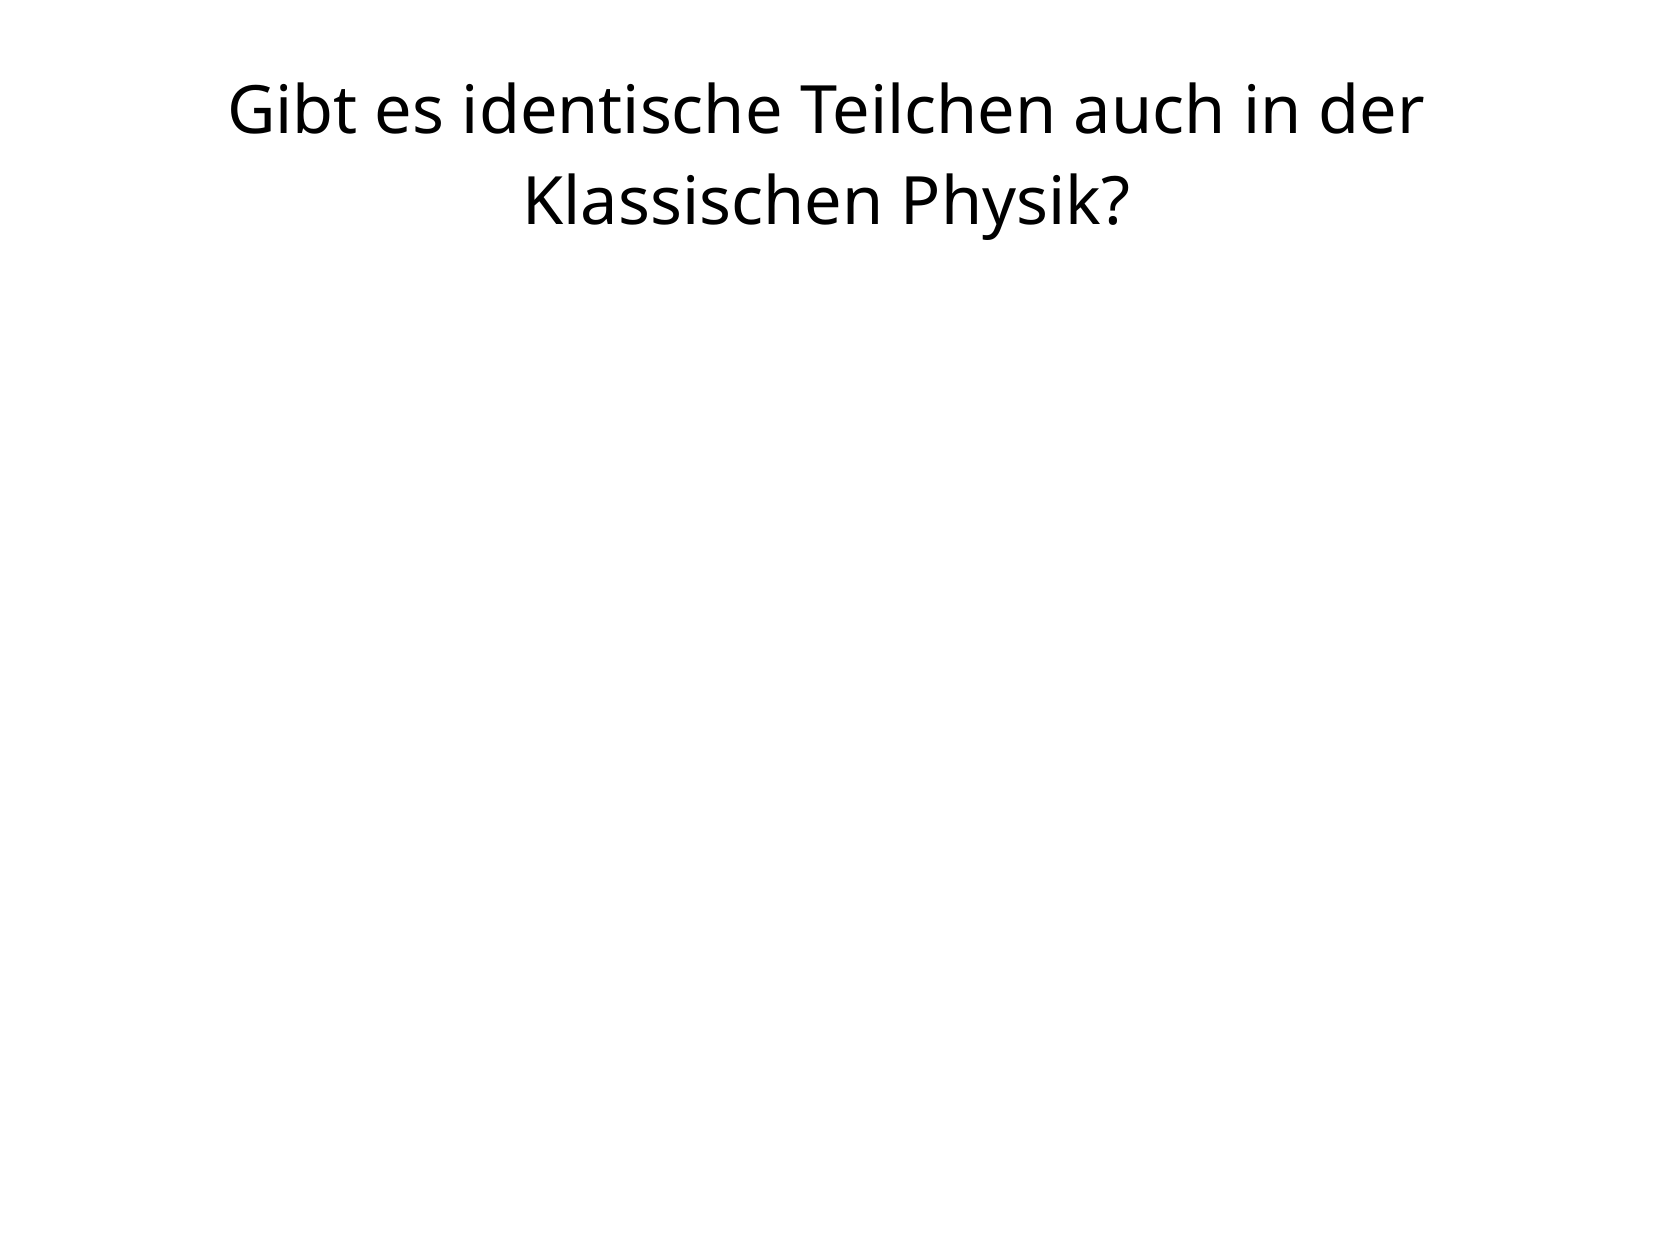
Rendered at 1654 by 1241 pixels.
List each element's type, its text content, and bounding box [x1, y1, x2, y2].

title Gibt es identische Teilchen auch in der Klassischen Physik? [82, 49, 1571, 257]
